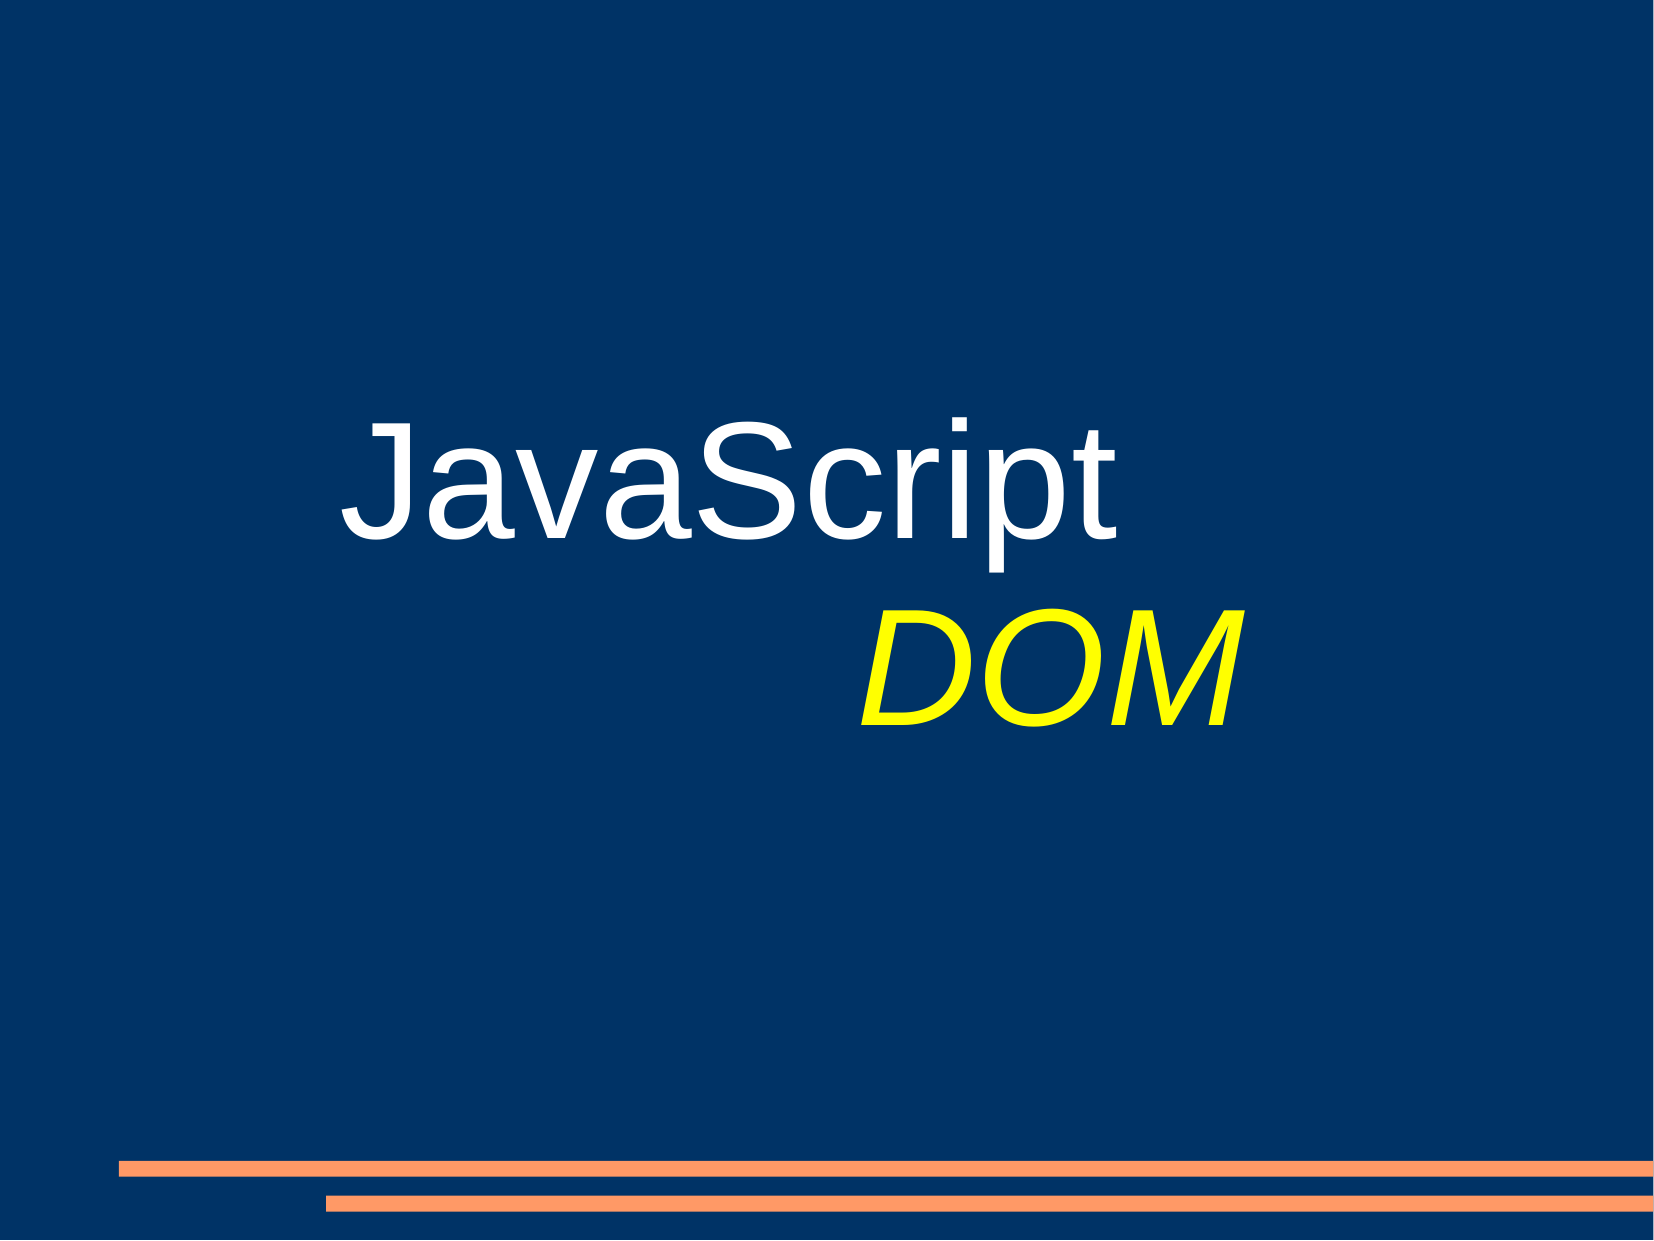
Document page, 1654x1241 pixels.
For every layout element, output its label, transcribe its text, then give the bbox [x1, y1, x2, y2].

text_box JavaScript DOM [324, 380, 1447, 768]
